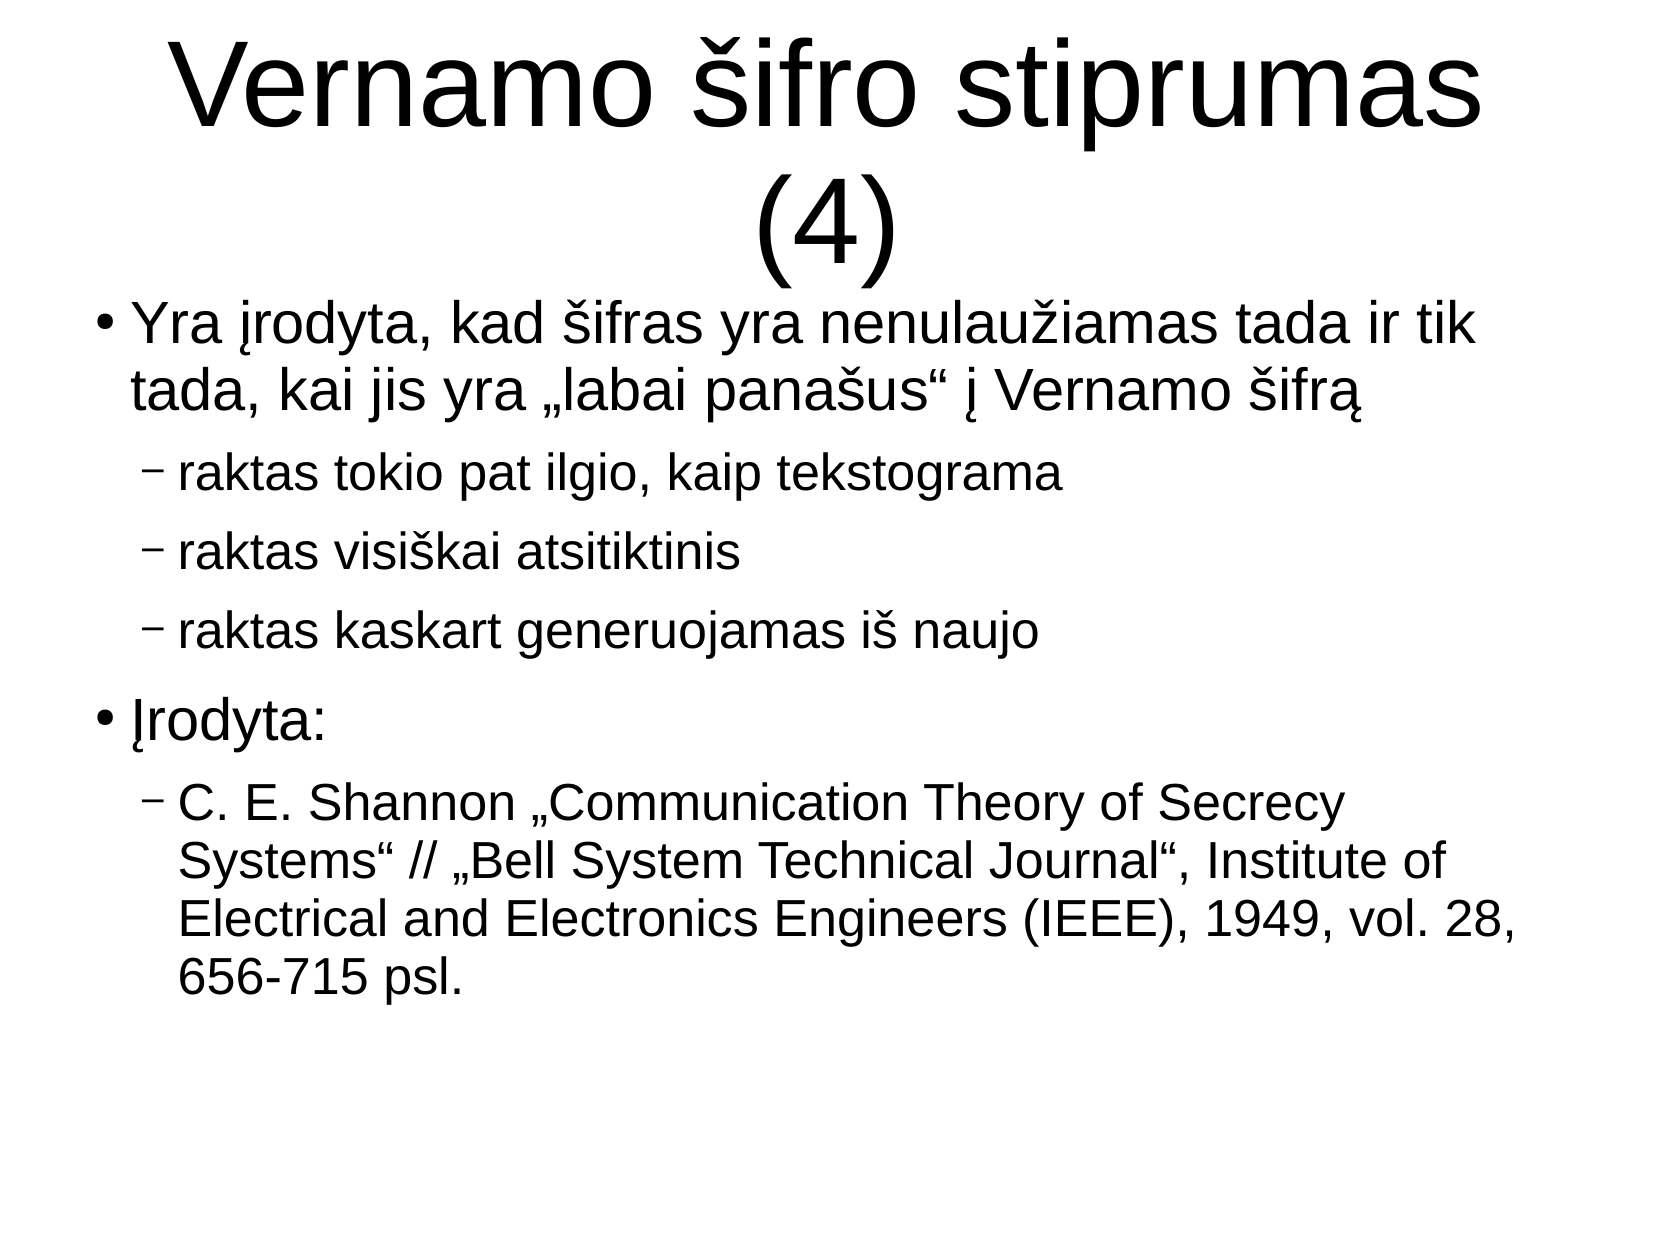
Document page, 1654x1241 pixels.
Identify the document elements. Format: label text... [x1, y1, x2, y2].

list Yra įrodyta, kad šifras yra nenulaužiamas tada ir tik tada, kai jis yra „labai panašus“ į Vernamo šifrą raktas tokio pat ilgio, kaip tekstograma raktas visiškai atsitiktinis raktas kaskart generuojamas iš naujo Įrodyta: C. E. Shannon „Communication Theory of Secrecy Systems“ // „Bell System Technical Journal“, Institute of Electrical and Electronics Engineers (IEEE), 1949, vol. 28, 656-715 psl. [82, 290, 1571, 1010]
title Vernamo šifro stiprumas (4) [82, 16, 1571, 290]
